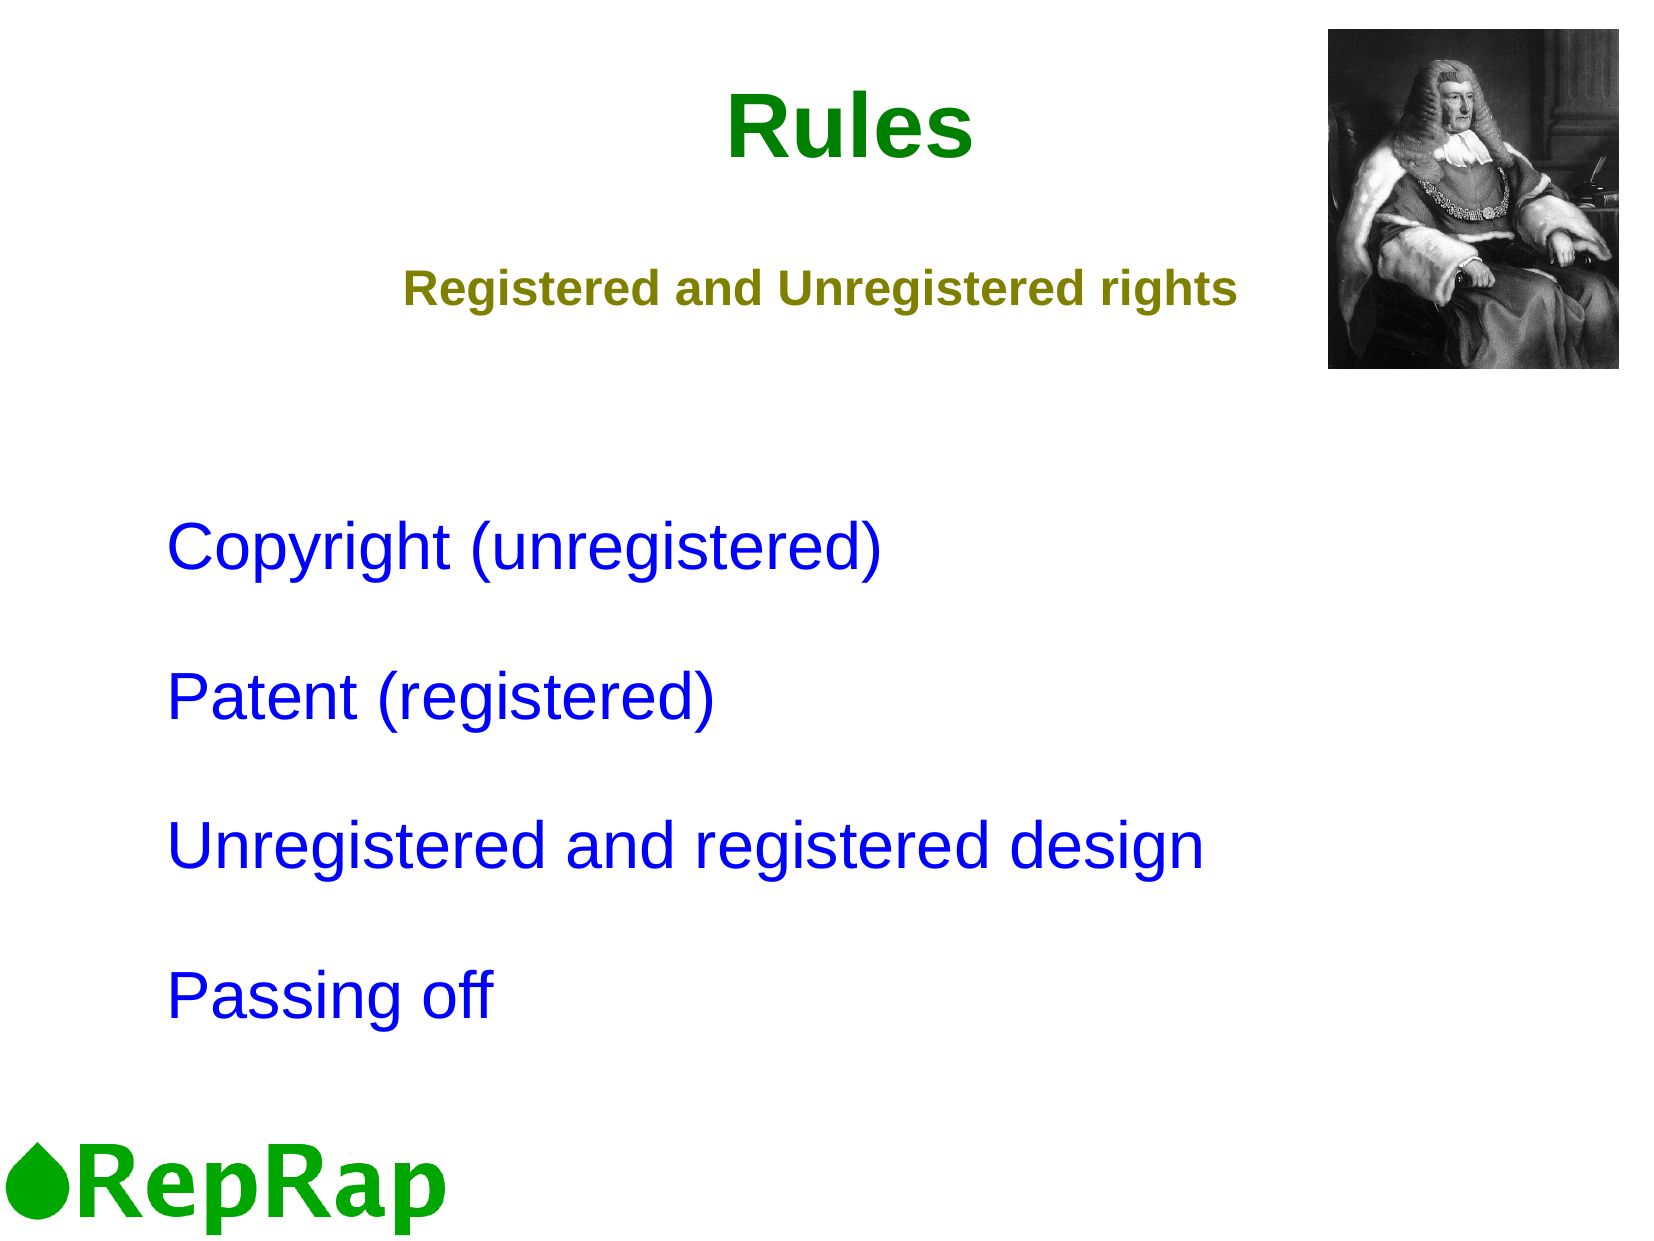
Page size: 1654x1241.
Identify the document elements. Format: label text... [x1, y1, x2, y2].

picture [1328, 29, 1619, 370]
text_box Copyright (unregistered) Patent (registered) Unregistered and registered design Passing off [147, 442, 1329, 1025]
title Rules [106, 59, 1328, 191]
picture [0, 1138, 451, 1241]
title Registered and Unregistered rights [76, 191, 1565, 384]
